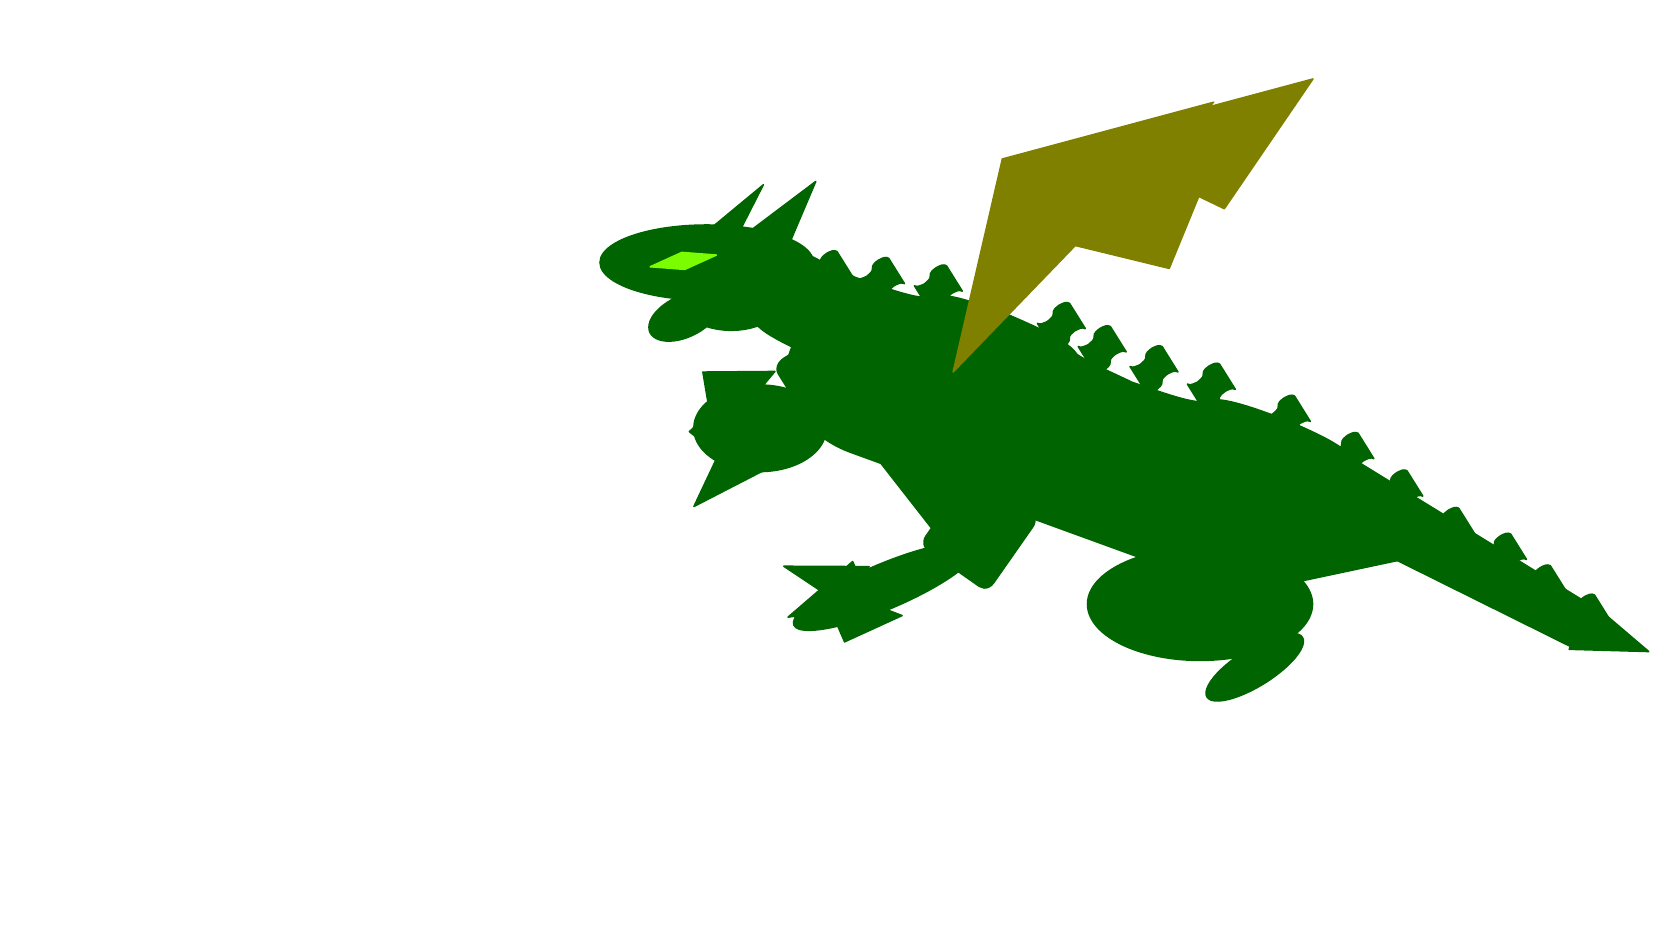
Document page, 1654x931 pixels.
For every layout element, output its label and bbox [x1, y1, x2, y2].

text_box [600, 78, 1649, 701]
